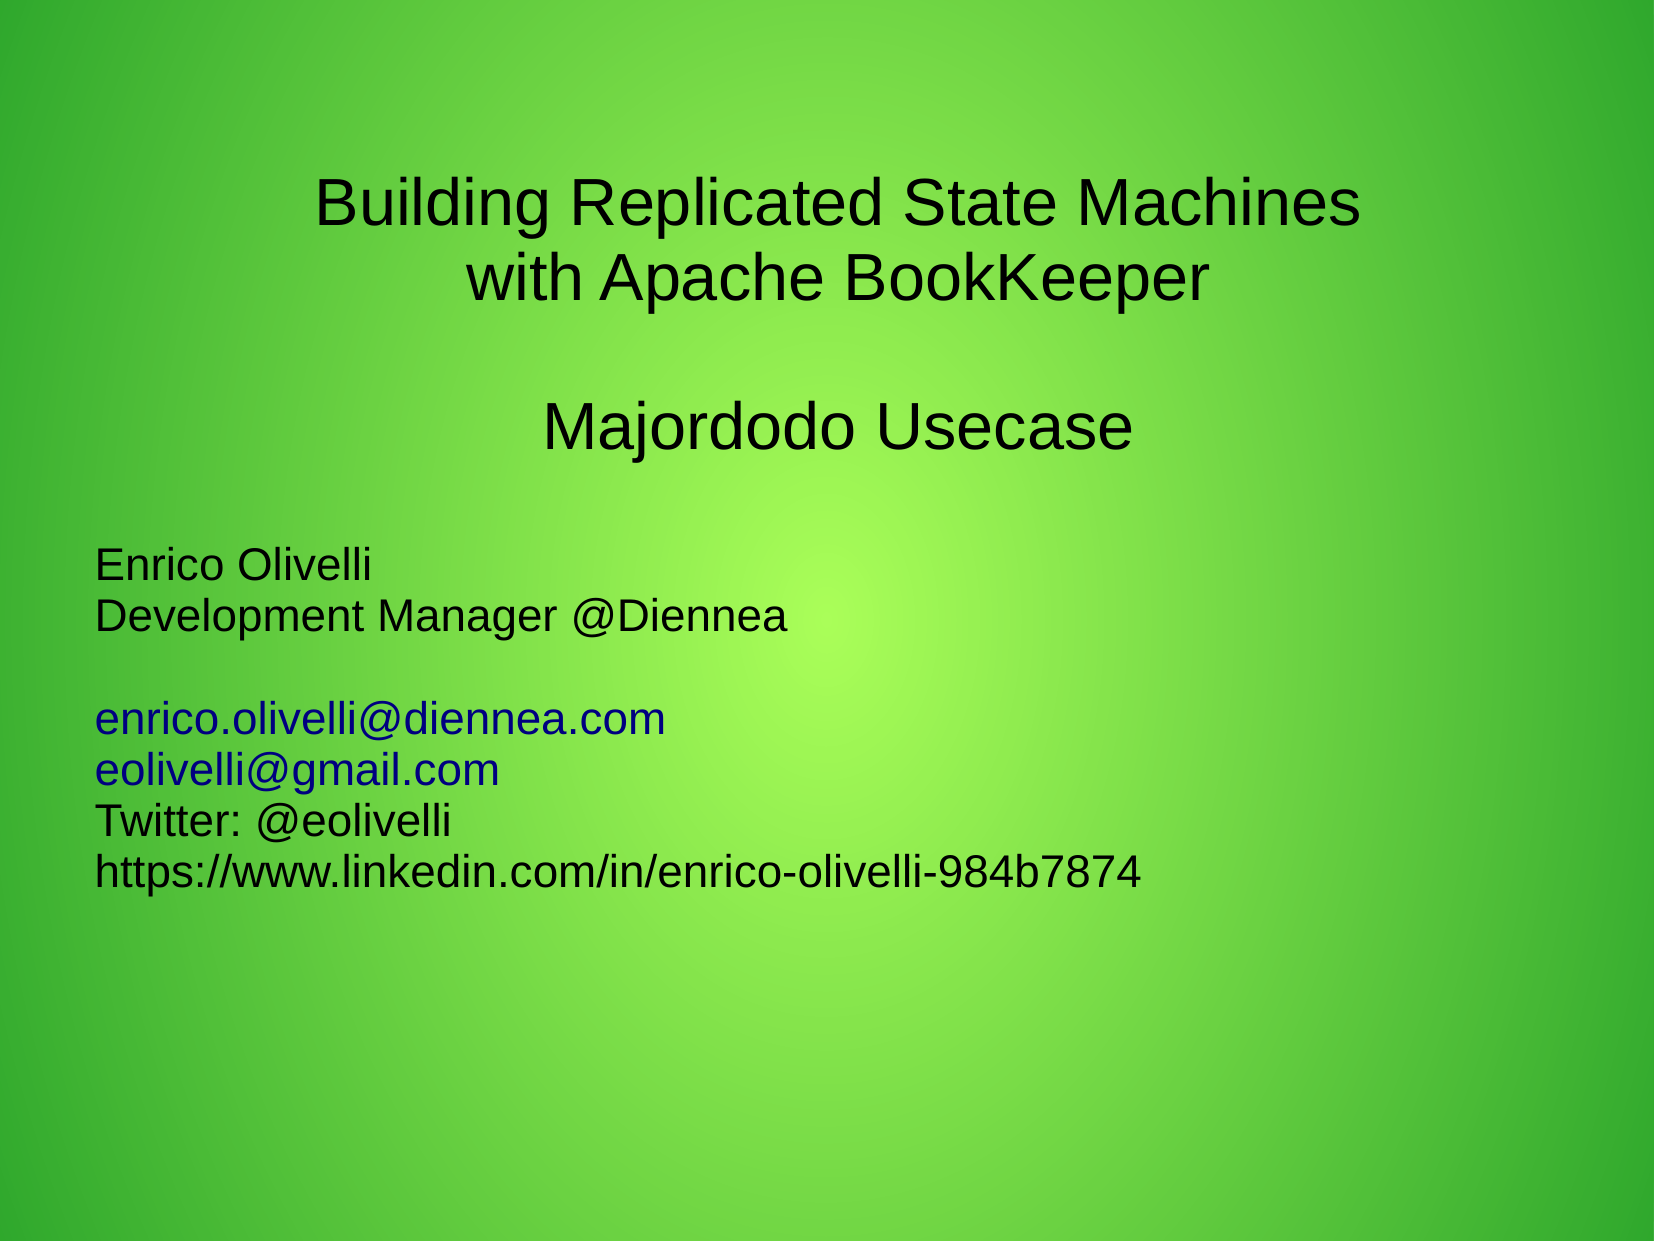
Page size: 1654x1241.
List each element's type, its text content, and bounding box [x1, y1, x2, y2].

subtitle Building Replicated State Machines with Apache BookKeeper Majordodo Usecase Enrico Olivelli Development Manager @Diennea enrico.olivelli@diennea.com eolivelli@gmail.com Twitter: @eolivelli https://www.linkedin.com/in/enrico-olivelli-984b7874 [94, 164, 1583, 898]
